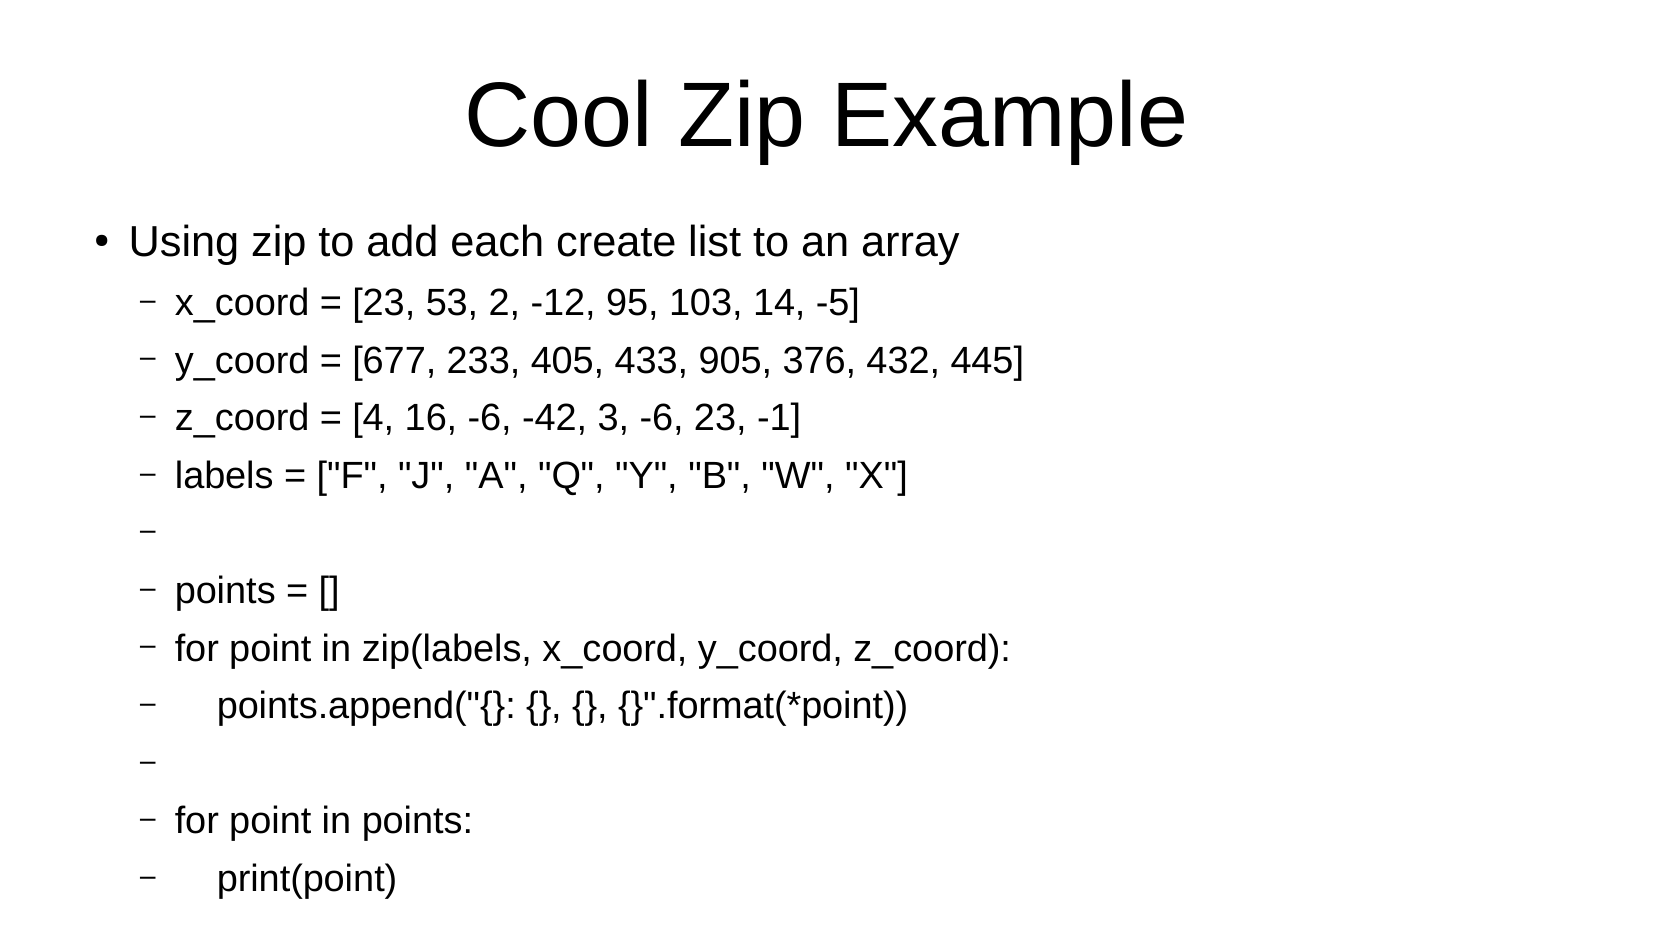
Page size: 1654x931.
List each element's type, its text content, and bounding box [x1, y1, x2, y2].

title Cool Zip Example [82, 37, 1571, 193]
list Using zip to add each create list to an array x_coord = [23, 53, 2, -12, 95, 103, 14, -5] y_coord = [677, 233, 405, 433, 905, 376, 432, 445] z_coord = [4, 16, -6, -42, 3, -6, 23, -1] labels = ["F", "J", "A", "Q", "Y", "B", "W", "X"] points = [] for point in zip(labels, x_coord, y_coord, z_coord): points.append("{}: {}, {}, {}".format(*point)) for point in points: print(point) [82, 217, 1571, 901]
